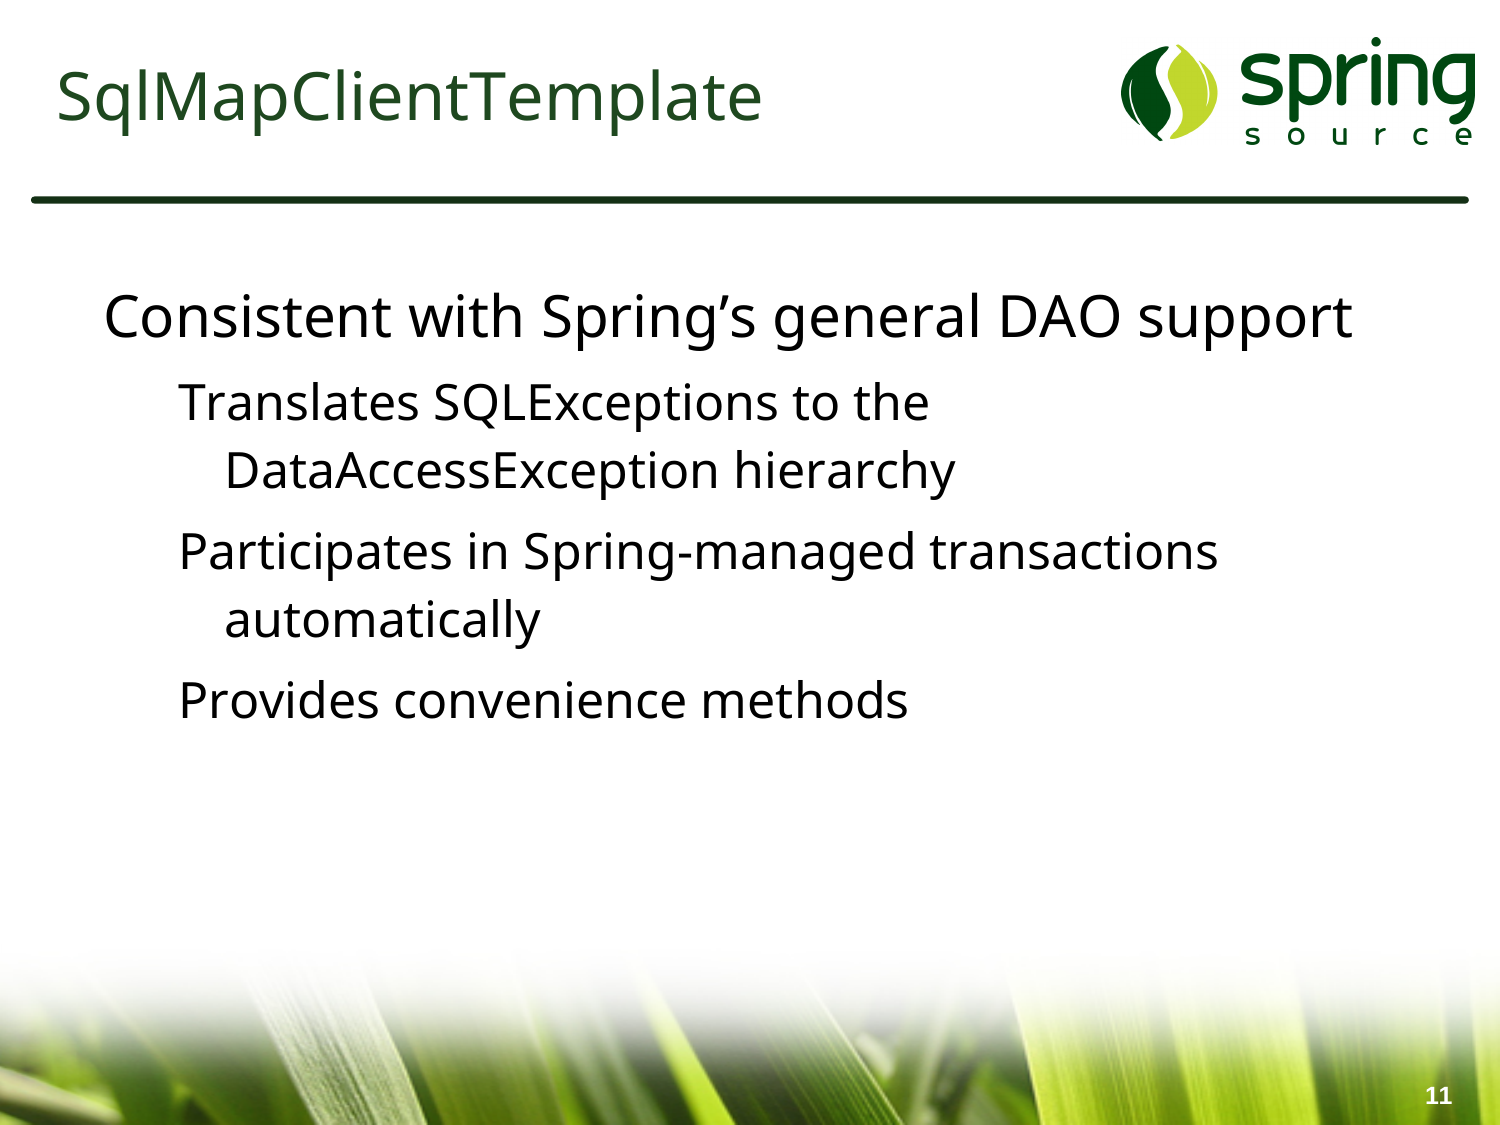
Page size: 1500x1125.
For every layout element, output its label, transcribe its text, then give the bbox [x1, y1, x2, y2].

list Consistent with Spring’s general DAO support Translates SQLExceptions to the DataAccessException hierarchy Participates in Spring-managed transactions automatically Provides convenience methods [103, 274, 1394, 923]
picture [0, 944, 1500, 1125]
picture [1121, 37, 1475, 145]
title SqlMapClientTemplate [56, 14, 1089, 176]
